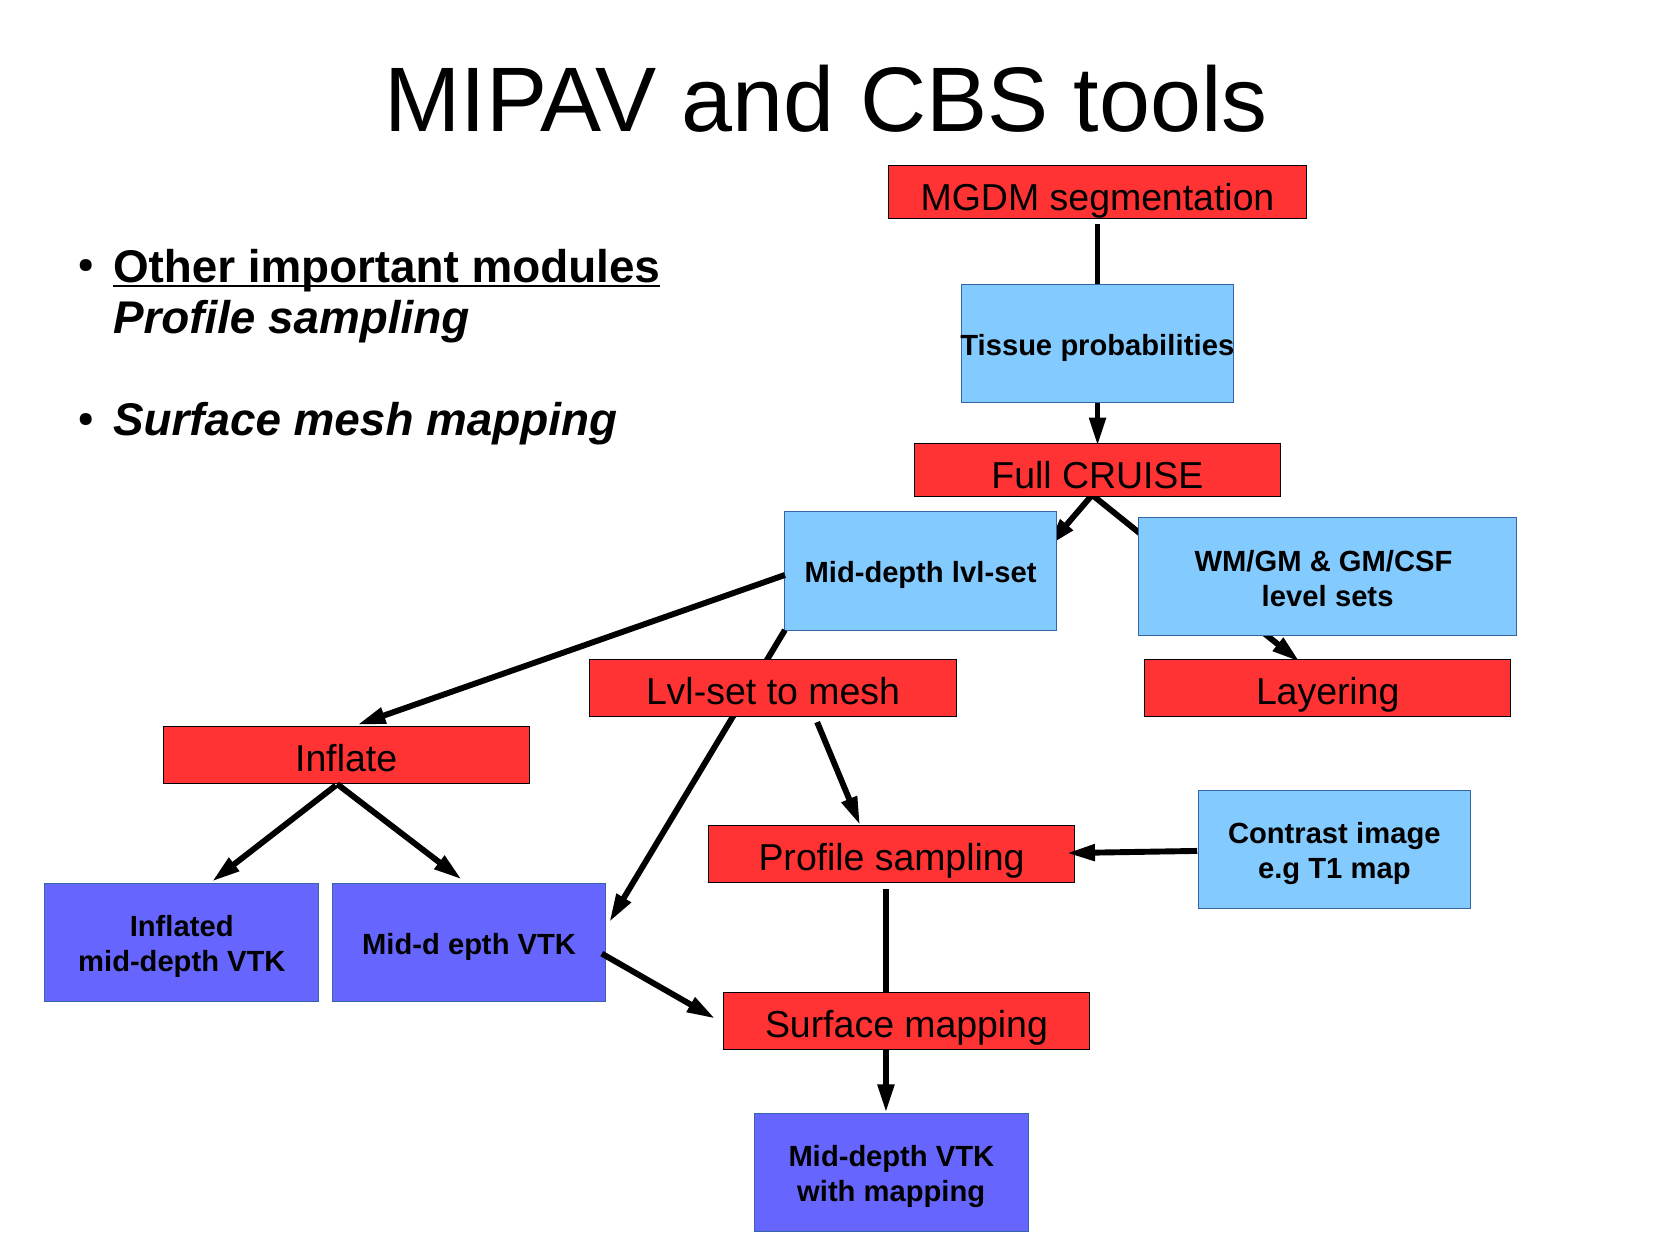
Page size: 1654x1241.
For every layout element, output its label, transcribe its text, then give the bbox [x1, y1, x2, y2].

text_box Full CRUISE [914, 443, 1281, 497]
text_box Mid-d epth VTK [332, 883, 606, 1002]
text_box Tissue probabilities [961, 284, 1234, 403]
text_box Mid-depth VTK with mapping [754, 1113, 1029, 1232]
text_box Profile sampling [708, 825, 1075, 883]
text_box Contrast image e.g T1 map [1198, 790, 1471, 909]
title MIPAV and CBS tools [82, 0, 1571, 204]
text_box Lvl-set to mesh [589, 659, 957, 717]
text_box Layering [1144, 659, 1511, 717]
text_box Inflated mid-depth VTK [44, 883, 319, 1002]
text_box MGDM segmentation [888, 165, 1307, 219]
text_box Surface mapping [723, 992, 1090, 1050]
text_box Other important modules Profile sampling Surface mesh mapping [77, 240, 1566, 1166]
text_box WM/GM & GM/CSF level sets [1138, 517, 1517, 636]
text_box Inflate [163, 726, 530, 784]
